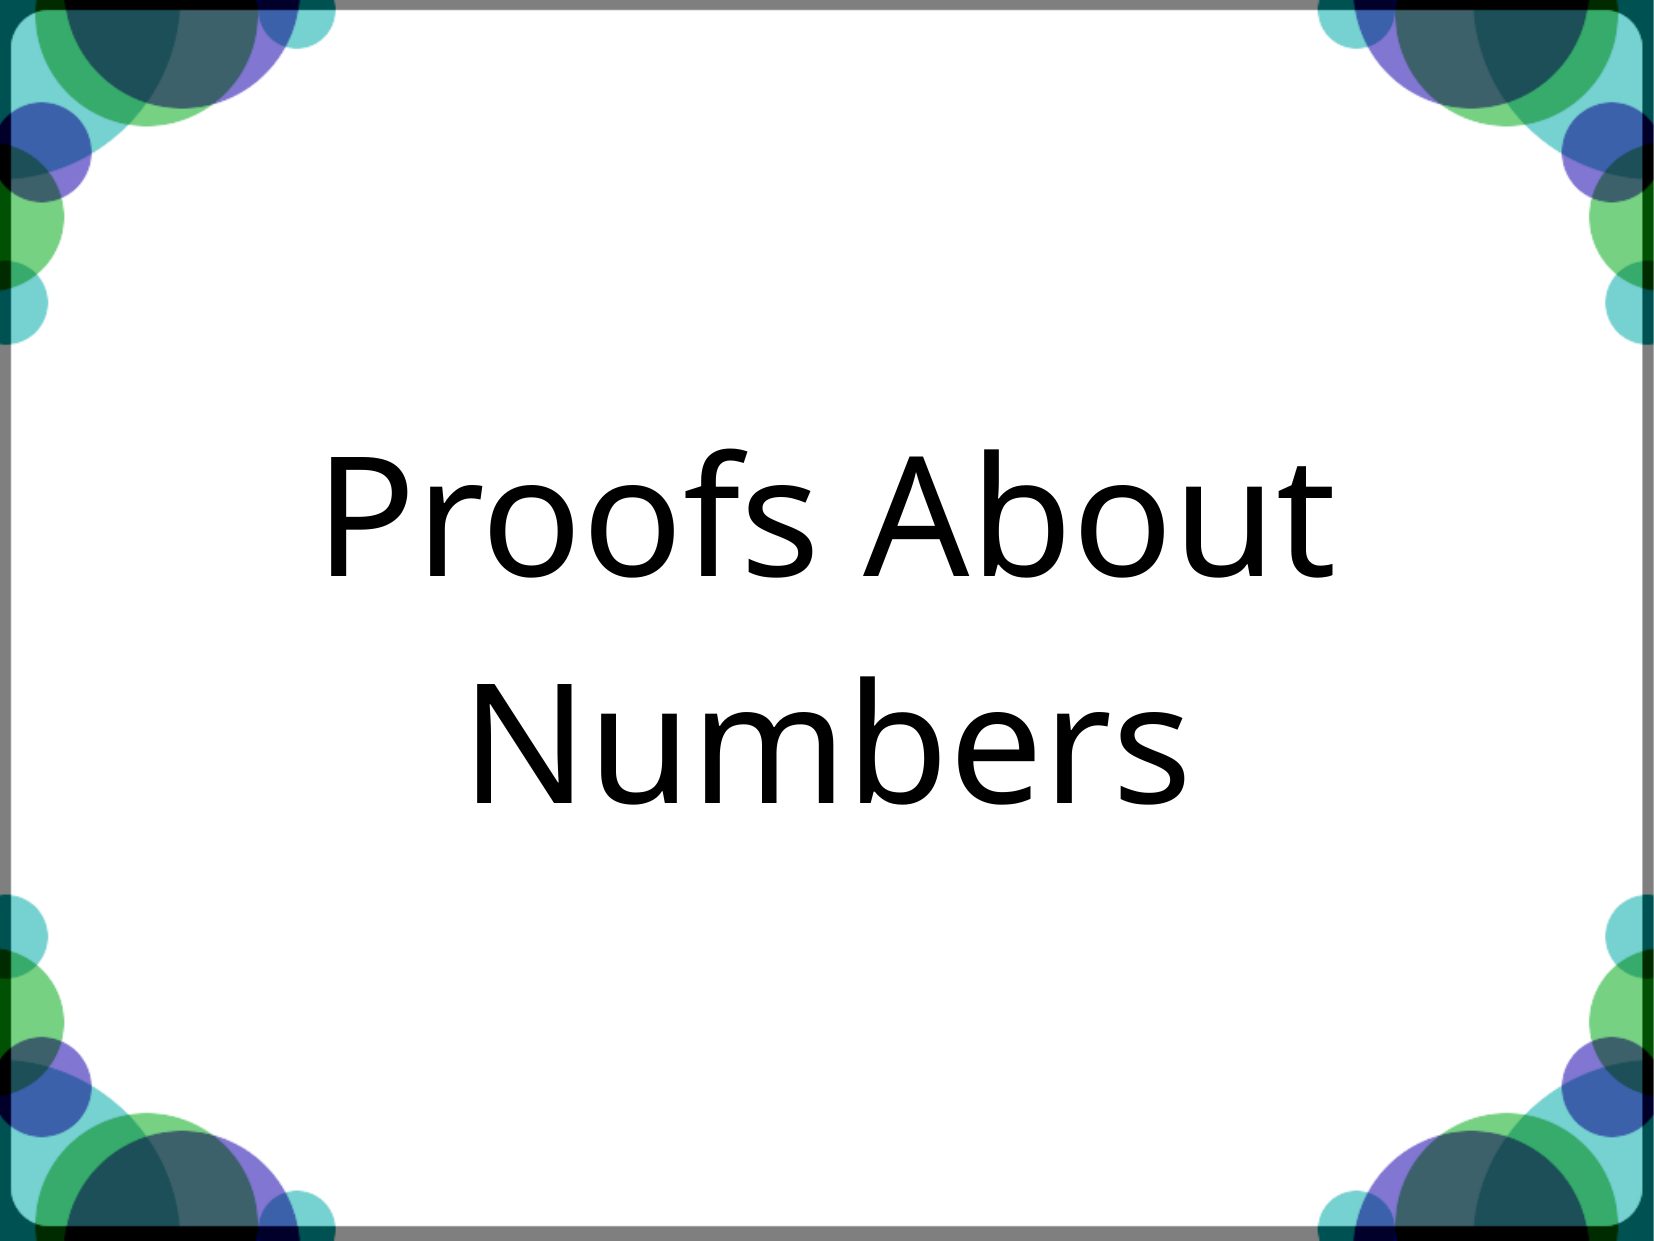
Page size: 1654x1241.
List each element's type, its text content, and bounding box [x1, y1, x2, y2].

picture [0, 0, 1654, 1241]
title Proofs About Numbers [82, 521, 1571, 729]
